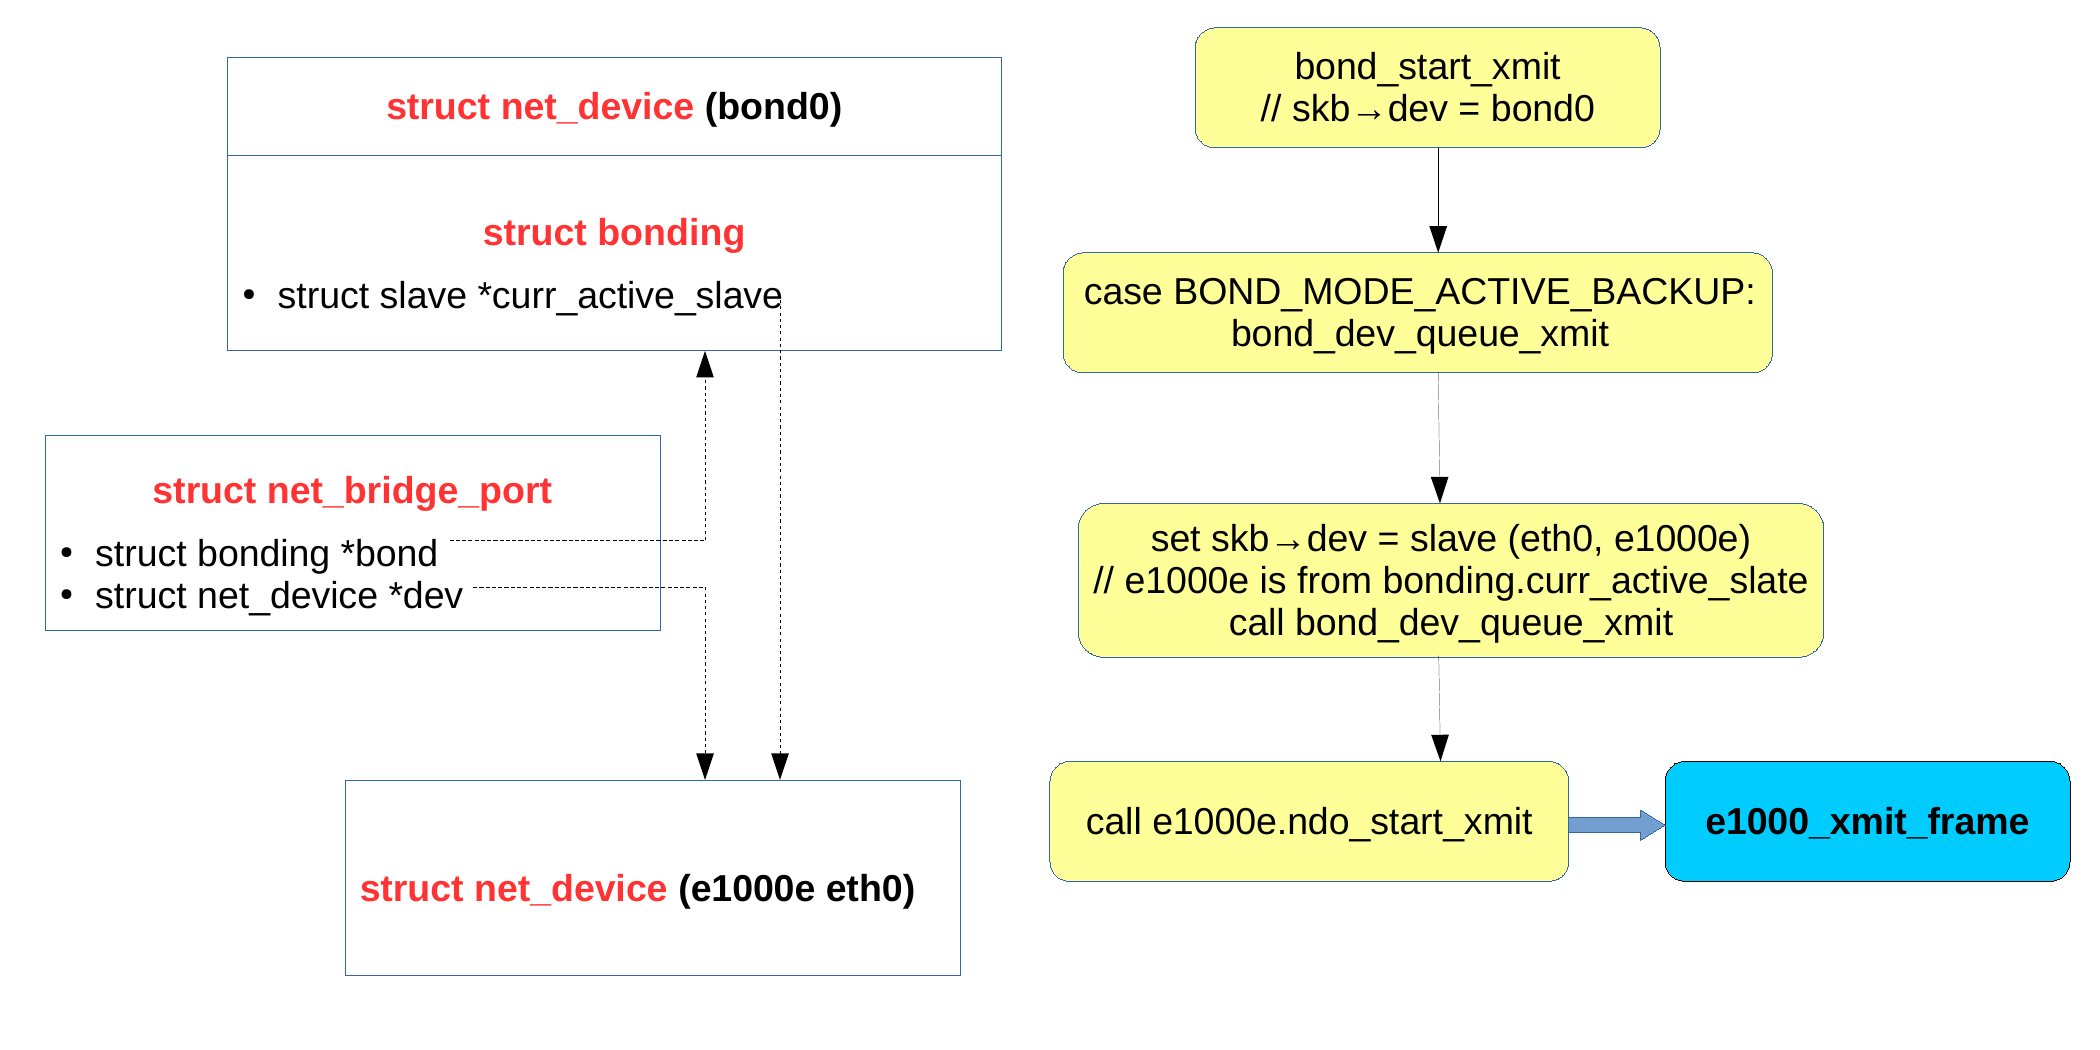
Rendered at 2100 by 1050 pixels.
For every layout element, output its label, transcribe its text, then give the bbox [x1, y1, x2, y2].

text_box call e1000e.ndo_start_xmit [1049, 761, 1569, 882]
text_box [1568, 810, 1666, 841]
text_box set skb→dev = slave (eth0, e1000e) // e1000e is from bonding.curr_active_slate call bond_dev_queue_xmit [1078, 503, 1824, 658]
text_box struct net_device (bond0) [227, 57, 1002, 155]
text_box struct net_bridge_port struct bonding *bond struct net_device *dev [45, 435, 661, 631]
text_box case BOND_MODE_ACTIVE_BACKUP: bond_dev_queue_xmit [1063, 252, 1773, 373]
text_box bond_start_xmit // skb→dev = bond0 [1195, 27, 1661, 148]
text_box struct bonding struct slave *curr_active_slave [227, 155, 1002, 351]
text_box struct net_device (e1000e eth0) [345, 780, 961, 976]
text_box e1000_xmit_frame [1665, 761, 2071, 882]
